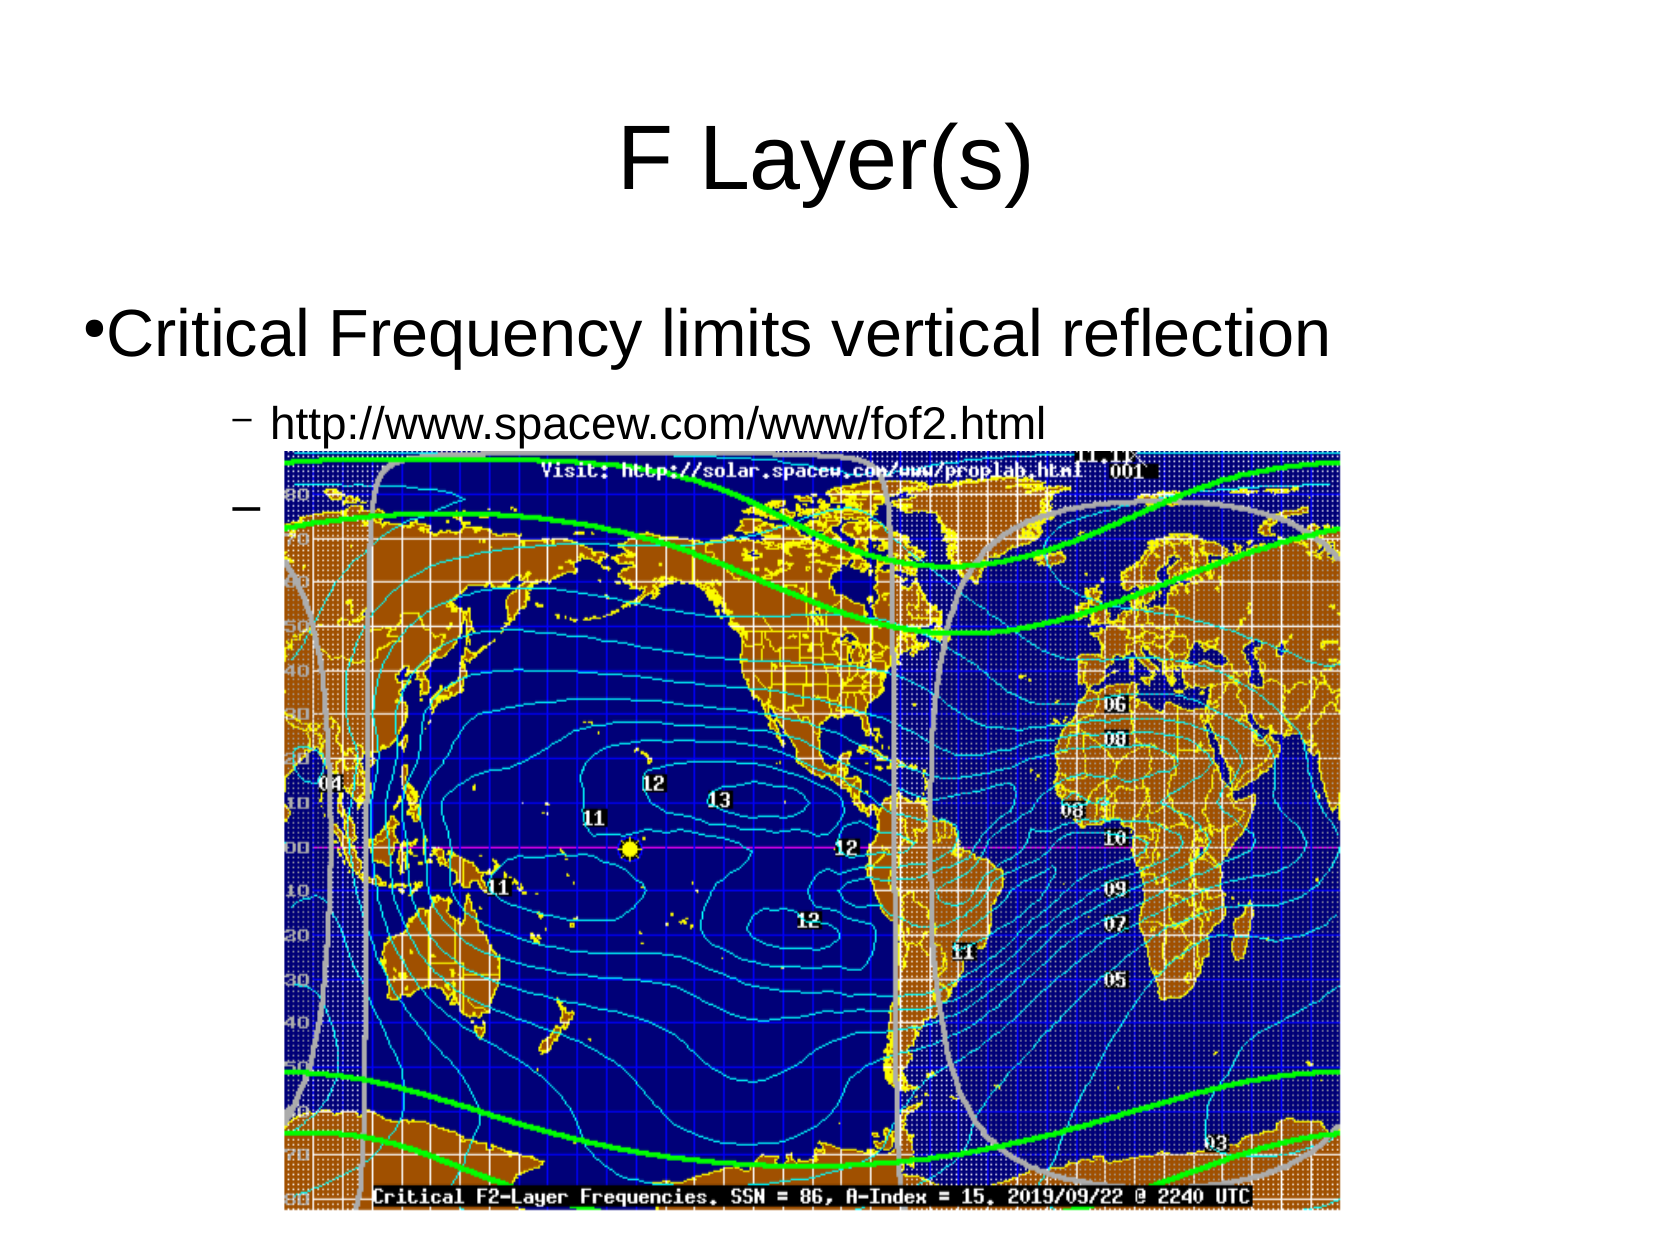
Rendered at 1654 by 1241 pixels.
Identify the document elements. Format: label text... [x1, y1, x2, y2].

picture [283, 451, 1347, 1217]
title F Layer(s) [82, 49, 1571, 257]
list Critical Frequency limits vertical reflection http://www.spacew.com/www/fof2.html [82, 290, 1571, 1010]
